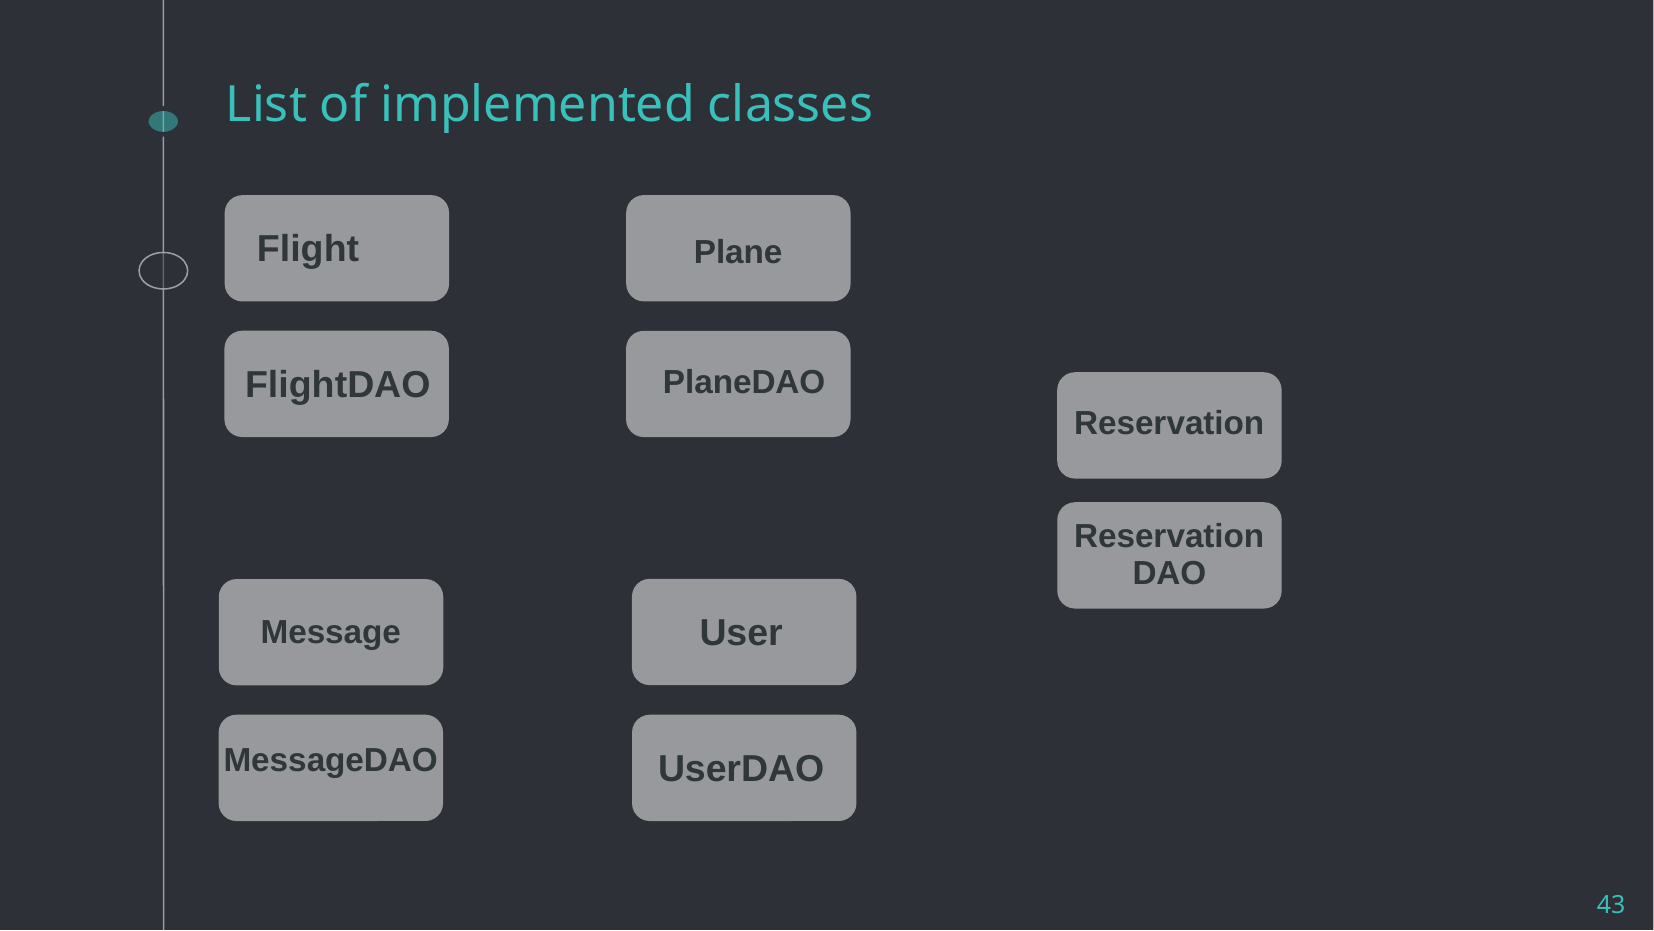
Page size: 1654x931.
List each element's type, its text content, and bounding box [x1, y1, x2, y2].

text_box Flight [242, 220, 432, 278]
text_box [626, 195, 851, 302]
text_box [1059, 599, 1280, 609]
slide_number <numéro> [1541, 873, 1641, 931]
text_box [626, 408, 851, 438]
title List of implemented classes [210, 84, 1451, 147]
text_box FlightDAO [230, 355, 455, 414]
text_box [224, 195, 450, 302]
text_box PlaneDAO [614, 355, 875, 408]
text_box Reservation [1039, 397, 1300, 455]
text_box User [626, 604, 857, 661]
text_box Reservation DAO [1039, 509, 1300, 599]
text_box [631, 661, 857, 686]
text_box MessageDAO [200, 733, 461, 823]
text_box [1061, 502, 1278, 509]
text_box [218, 714, 444, 733]
text_box [632, 714, 857, 739]
text_box [632, 797, 857, 822]
text_box [1057, 372, 1282, 397]
text_box [1057, 455, 1282, 479]
text_box Plane [661, 226, 815, 279]
text_box UserDAO [626, 739, 857, 797]
text_box Message [230, 606, 432, 658]
text_box [626, 330, 851, 355]
text_box [224, 330, 449, 438]
text_box [631, 578, 857, 604]
text_box [218, 579, 444, 686]
